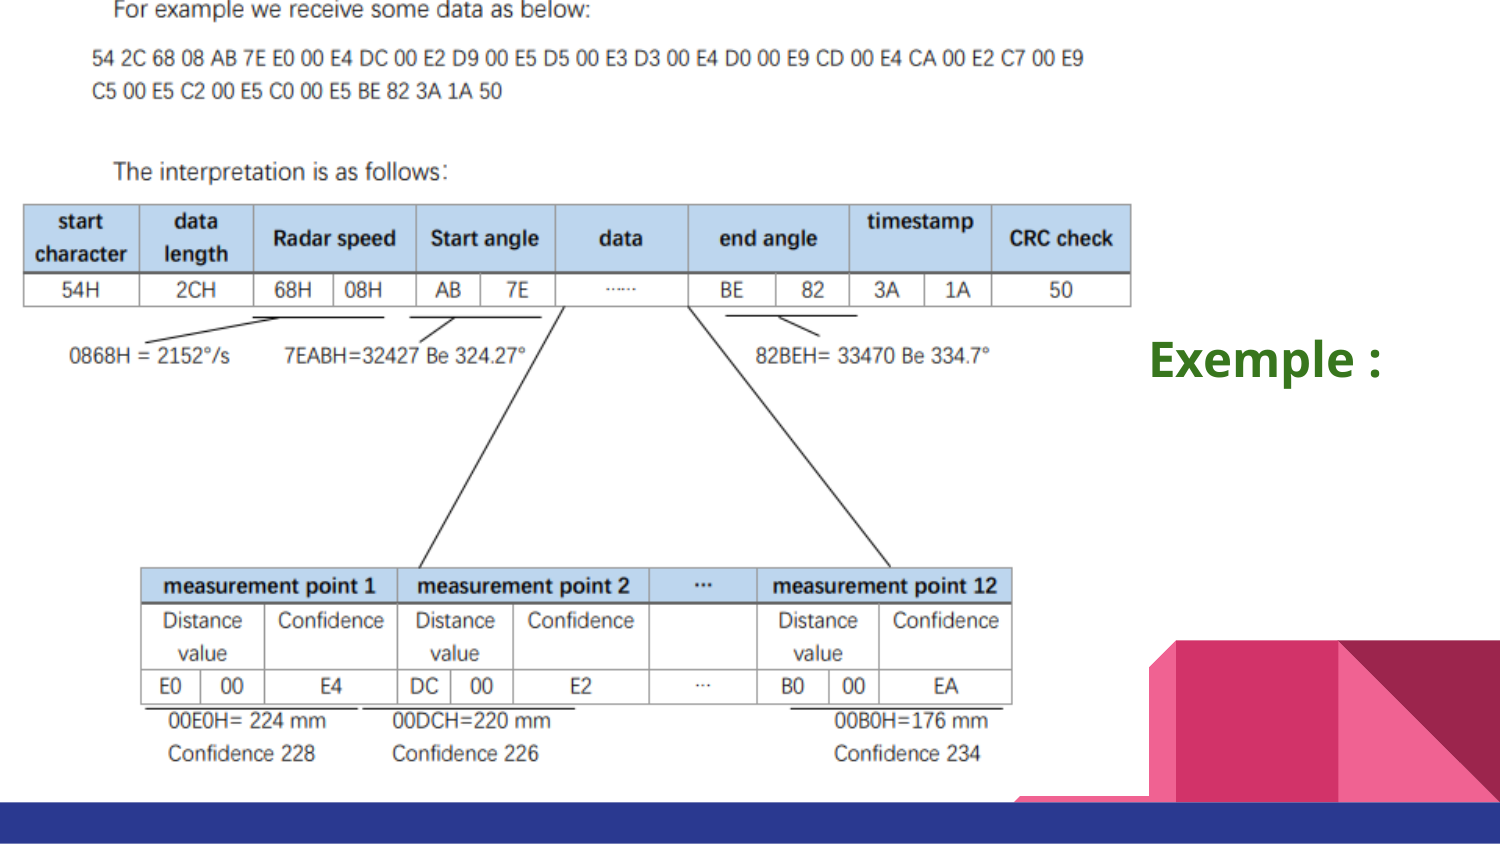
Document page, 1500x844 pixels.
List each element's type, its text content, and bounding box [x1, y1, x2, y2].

title Exemple : [1149, 305, 1489, 405]
picture [6, 0, 1149, 796]
